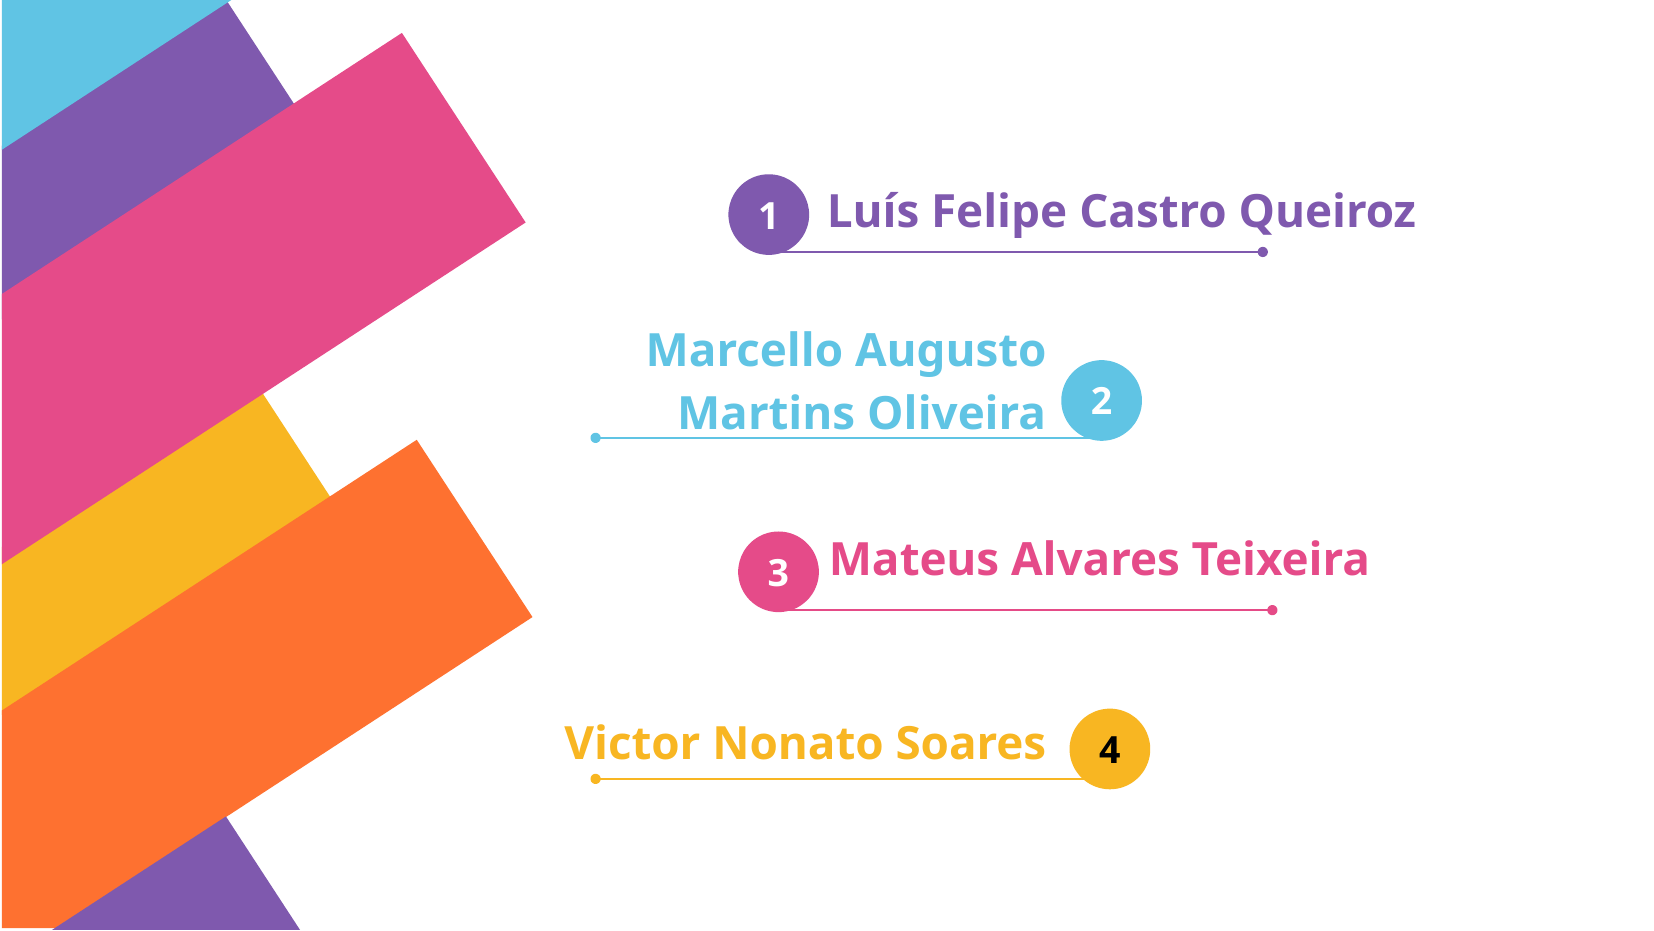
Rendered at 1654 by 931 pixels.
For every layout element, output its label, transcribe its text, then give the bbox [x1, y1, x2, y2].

text_box 3 [738, 531, 819, 613]
text_box 2 [1061, 360, 1142, 441]
title Mateus Alvares Teixeira [828, 494, 1418, 621]
text_box 1 [728, 174, 810, 255]
title Marcello Augusto Martins Oliveira [561, 317, 1047, 443]
title Victor Nonato Soares [472, 679, 1047, 805]
title Luís Felipe Castro Queiroz [826, 147, 1475, 273]
text_box [1257, 246, 1268, 258]
text_box 4 [1069, 708, 1151, 790]
